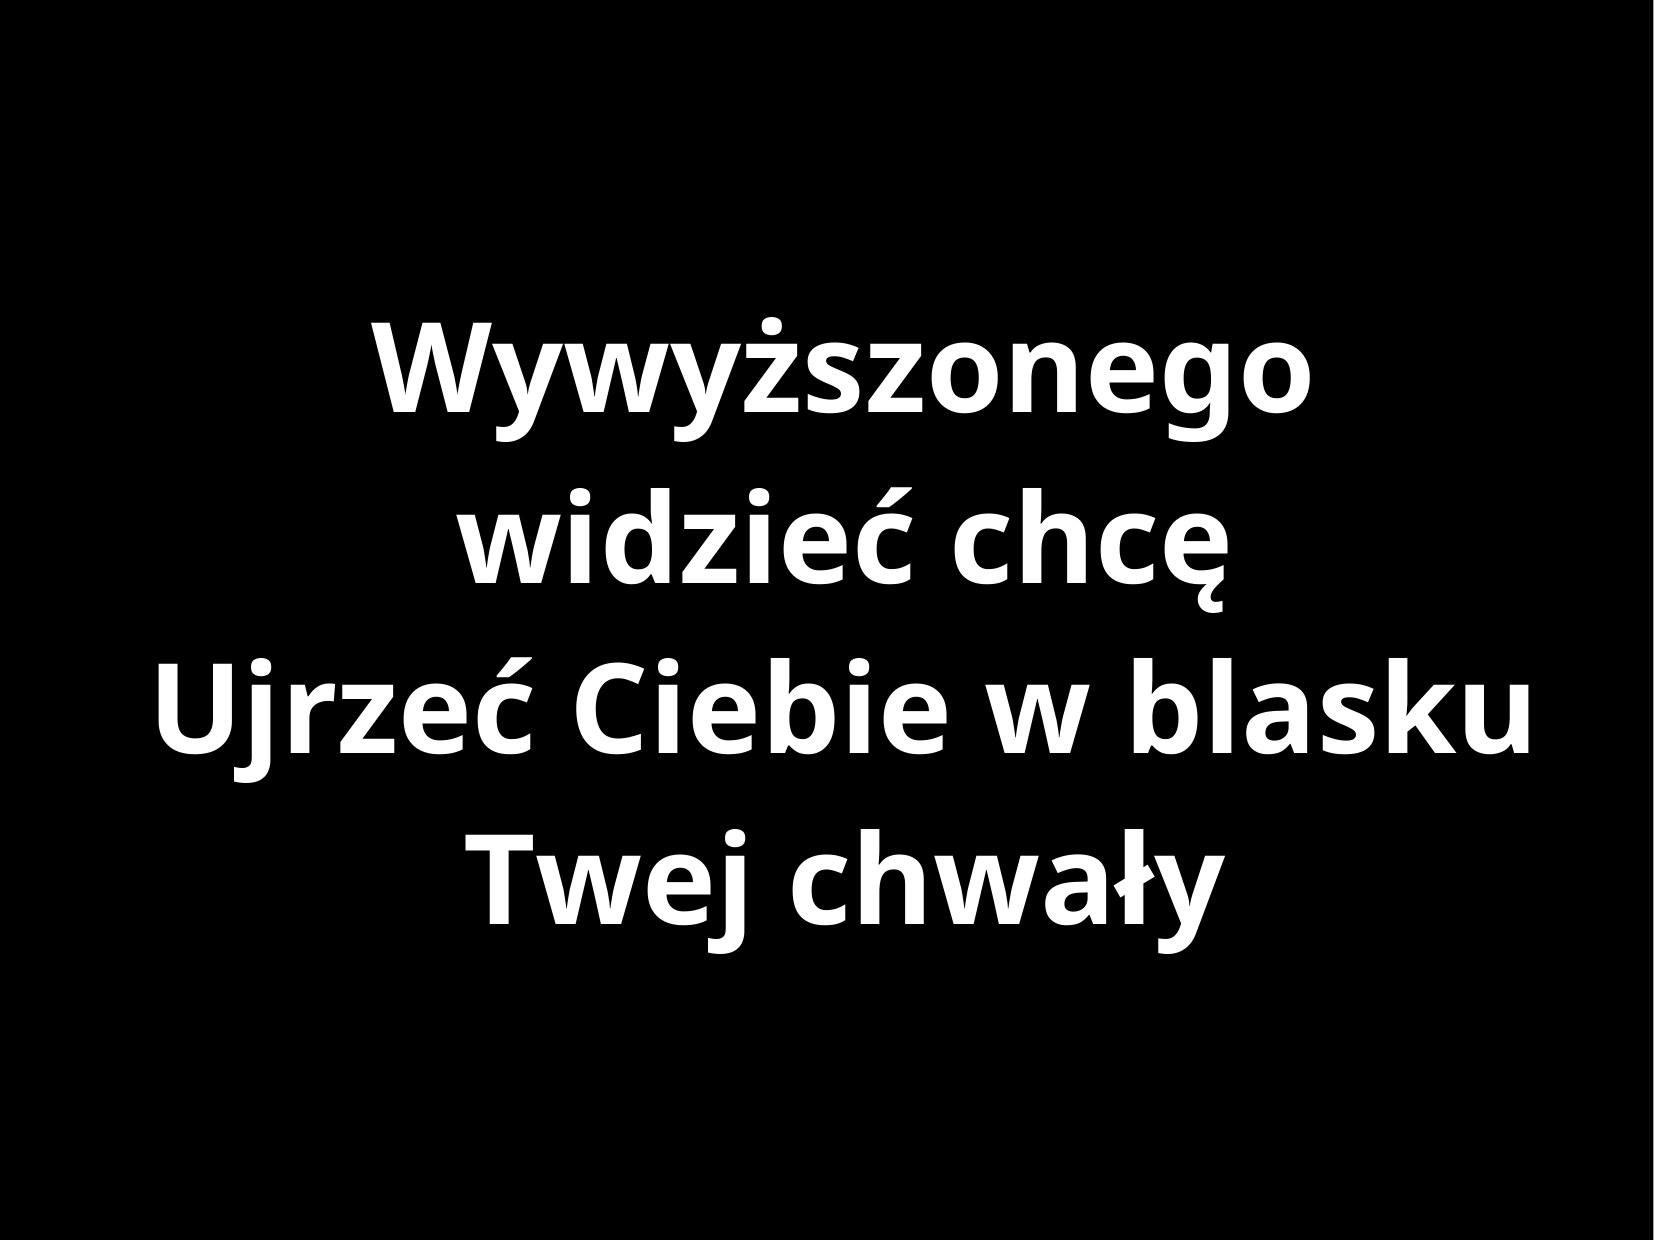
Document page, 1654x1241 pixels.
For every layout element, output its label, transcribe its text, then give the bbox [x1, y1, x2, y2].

subtitle Wywyższonego widzieć chcę Ujrzeć Ciebie w blasku Twej chwały [0, 0, 1654, 1241]
